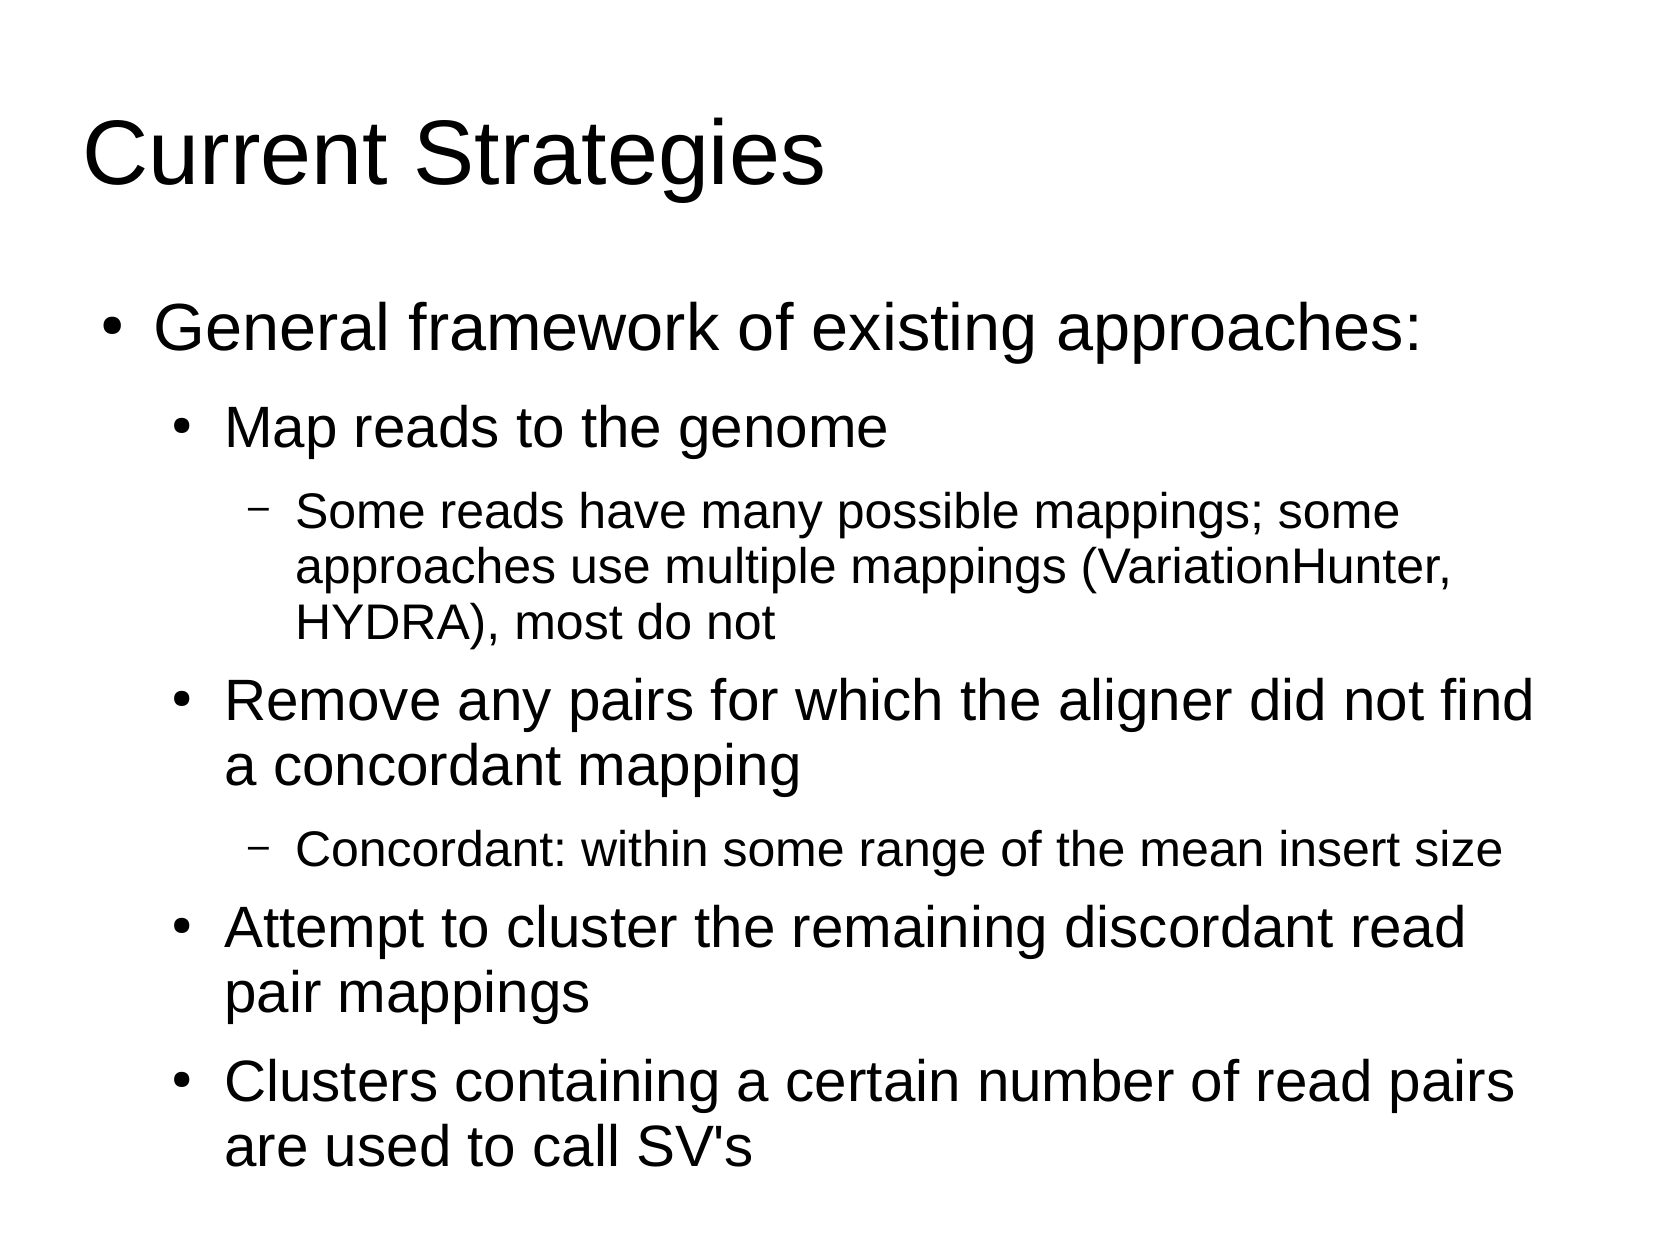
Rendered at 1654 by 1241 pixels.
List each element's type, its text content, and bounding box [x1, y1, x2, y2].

title Current Strategies [82, 49, 1571, 257]
list General framework of existing approaches: Map reads to the genome Some reads have many possible mappings; some approaches use multiple mappings (VariationHunter, HYDRA), most do not Remove any pairs for which the aligner did not find a concordant mapping Concordant: within some range of the mean insert size Attempt to cluster the remaining discordant read pair mappings Clusters containing a certain number of read pairs are used to call SV's [82, 290, 1571, 1179]
